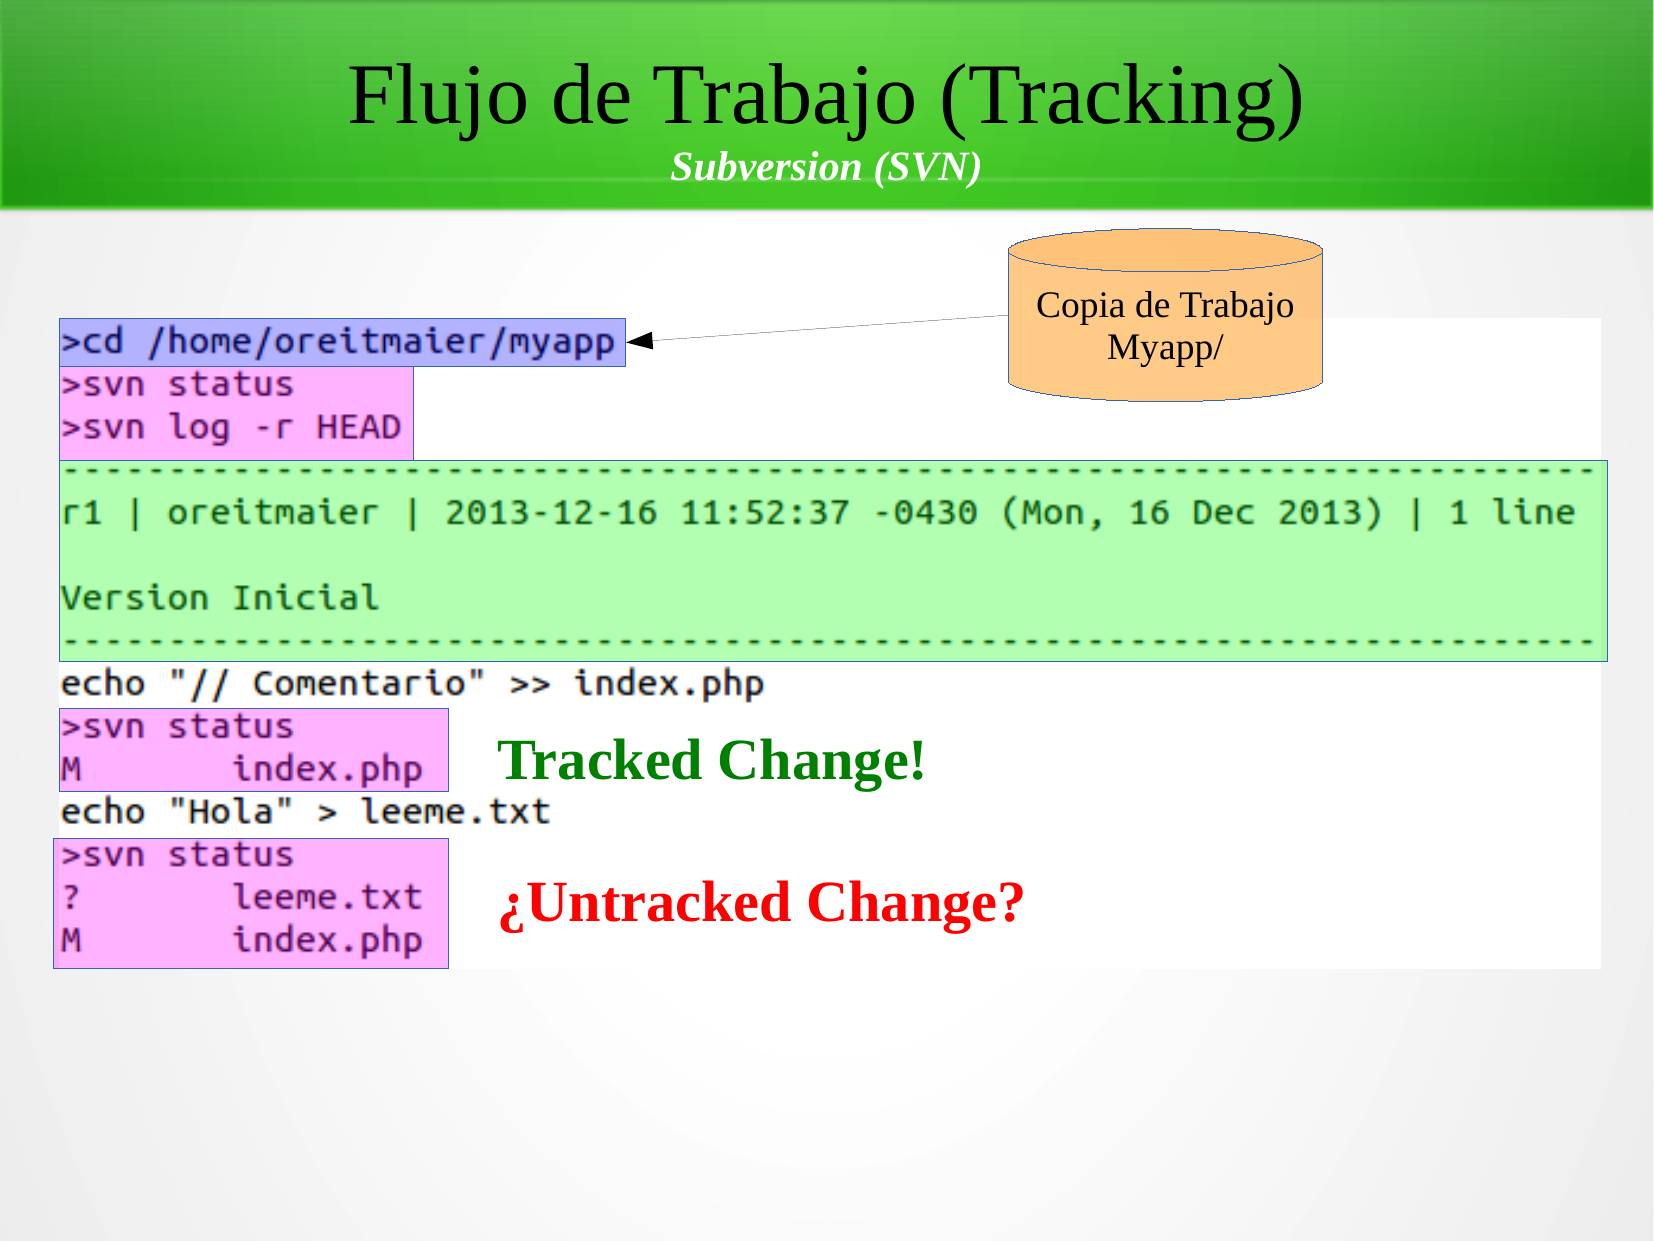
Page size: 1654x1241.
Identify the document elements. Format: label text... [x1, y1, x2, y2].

title Flujo de Trabajo (Tracking) Subversion (SVN) [82, 46, 1571, 190]
text_box Copia de Trabajo Myapp/ [1008, 253, 1323, 402]
text_box [53, 838, 449, 969]
text_box [59, 318, 1608, 662]
text_box ¿Untracked Change? [482, 862, 1043, 942]
text_box [59, 708, 449, 792]
text_box Tracked Change! [482, 720, 944, 801]
picture [0, 0, 1654, 1241]
